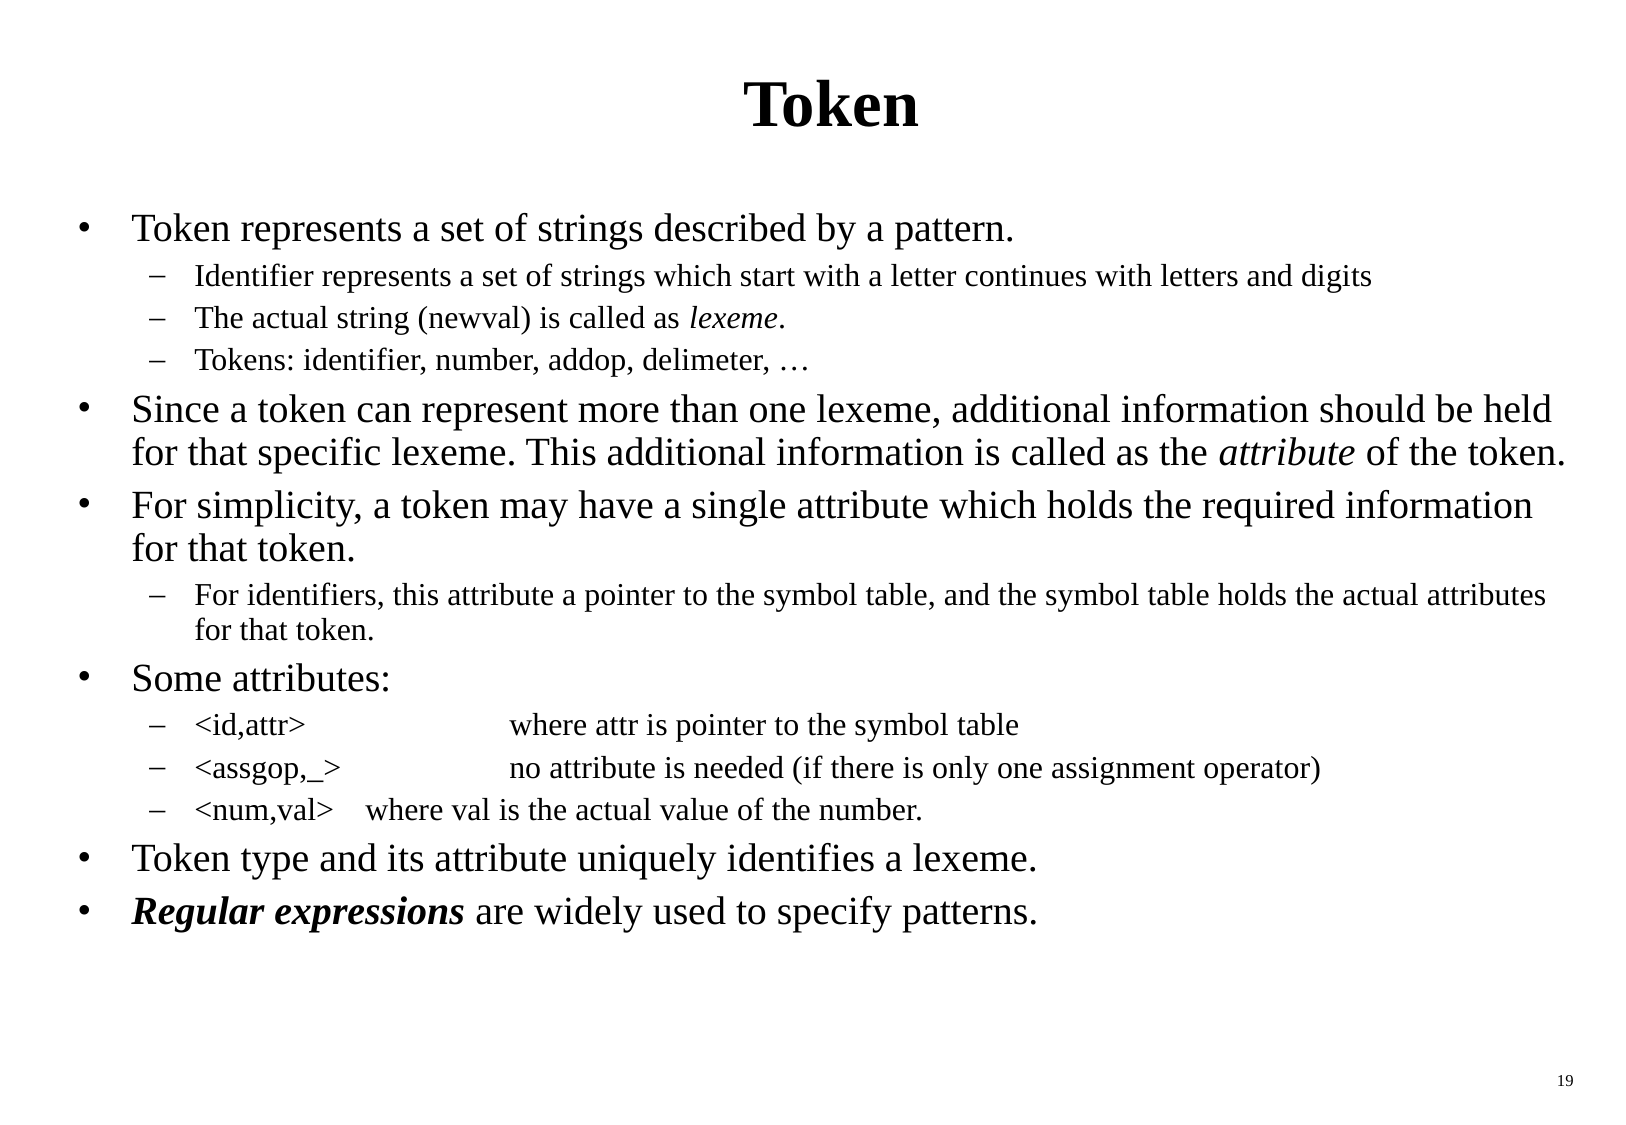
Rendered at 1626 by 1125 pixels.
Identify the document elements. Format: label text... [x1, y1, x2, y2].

list Token represents a set of strings described by a pattern. Identifier represents a set of strings which start with a letter continues with letters and digits The actual string (newval) is called as lexeme. Tokens: identifier, number, addop, delimeter, … Since a token can represent more than one lexeme, additional information should be held for that specific lexeme. This additional information is called as the attribute of the token. For simplicity, a token may have a single attribute which holds the required information for that token. For identifiers, this attribute a pointer to the symbol table, and the symbol table holds the actual attributes for that token. Some attributes: <id,attr> where attr is pointer to the symbol table <assgop,_> no attribute is needed (if there is only one assignment operator) <num,val> where val is the actual value of the number. Token type and its attribute uniquely identifies a lexeme. Regular expressions are widely used to specify patterns. [62, 199, 1600, 1038]
title Token [62, 24, 1600, 175]
text_box <number> [1250, 1062, 1589, 1101]
